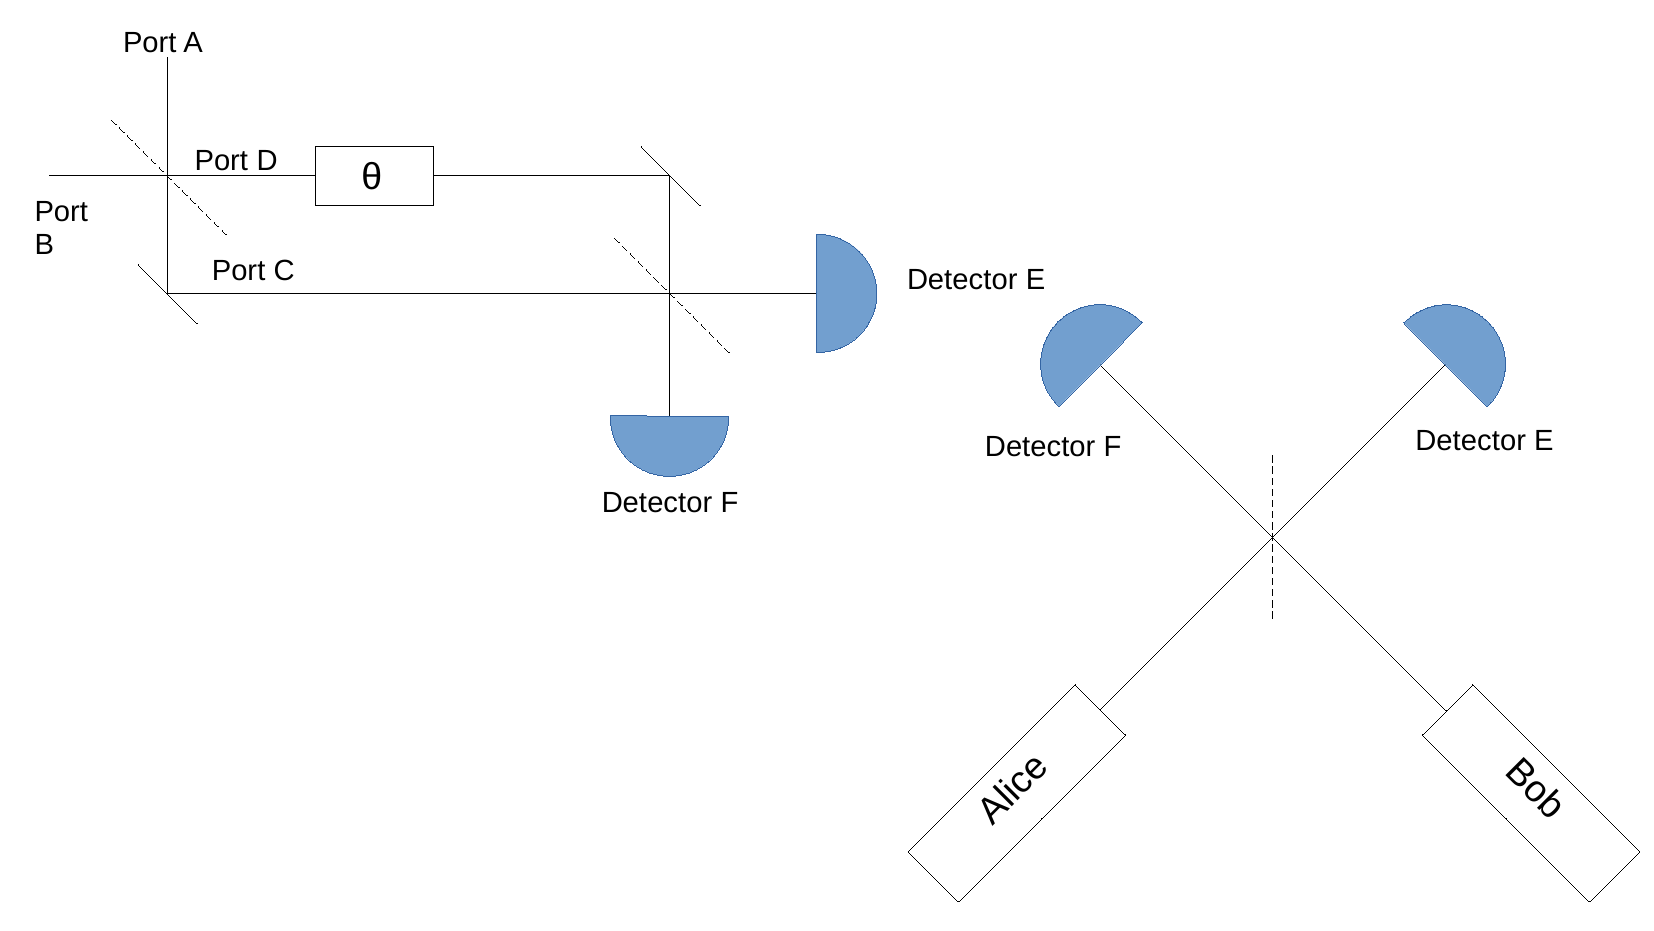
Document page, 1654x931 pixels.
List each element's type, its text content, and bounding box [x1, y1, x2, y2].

text_box [1403, 304, 1506, 407]
text_box Bob [1432, 684, 1640, 892]
text_box Detector E [892, 255, 1074, 336]
text_box Alice [908, 684, 1116, 892]
text_box Detector E [1400, 416, 1583, 497]
text_box θ [315, 148, 434, 206]
text_box [816, 234, 877, 353]
text_box Port B [19, 187, 109, 268]
text_box Port D [179, 136, 298, 184]
text_box Detector F [970, 422, 1148, 471]
text_box Port A [108, 18, 227, 67]
text_box [1040, 304, 1143, 407]
text_box Port C [197, 246, 316, 295]
text_box [610, 415, 729, 477]
text_box Detector F [587, 478, 765, 526]
